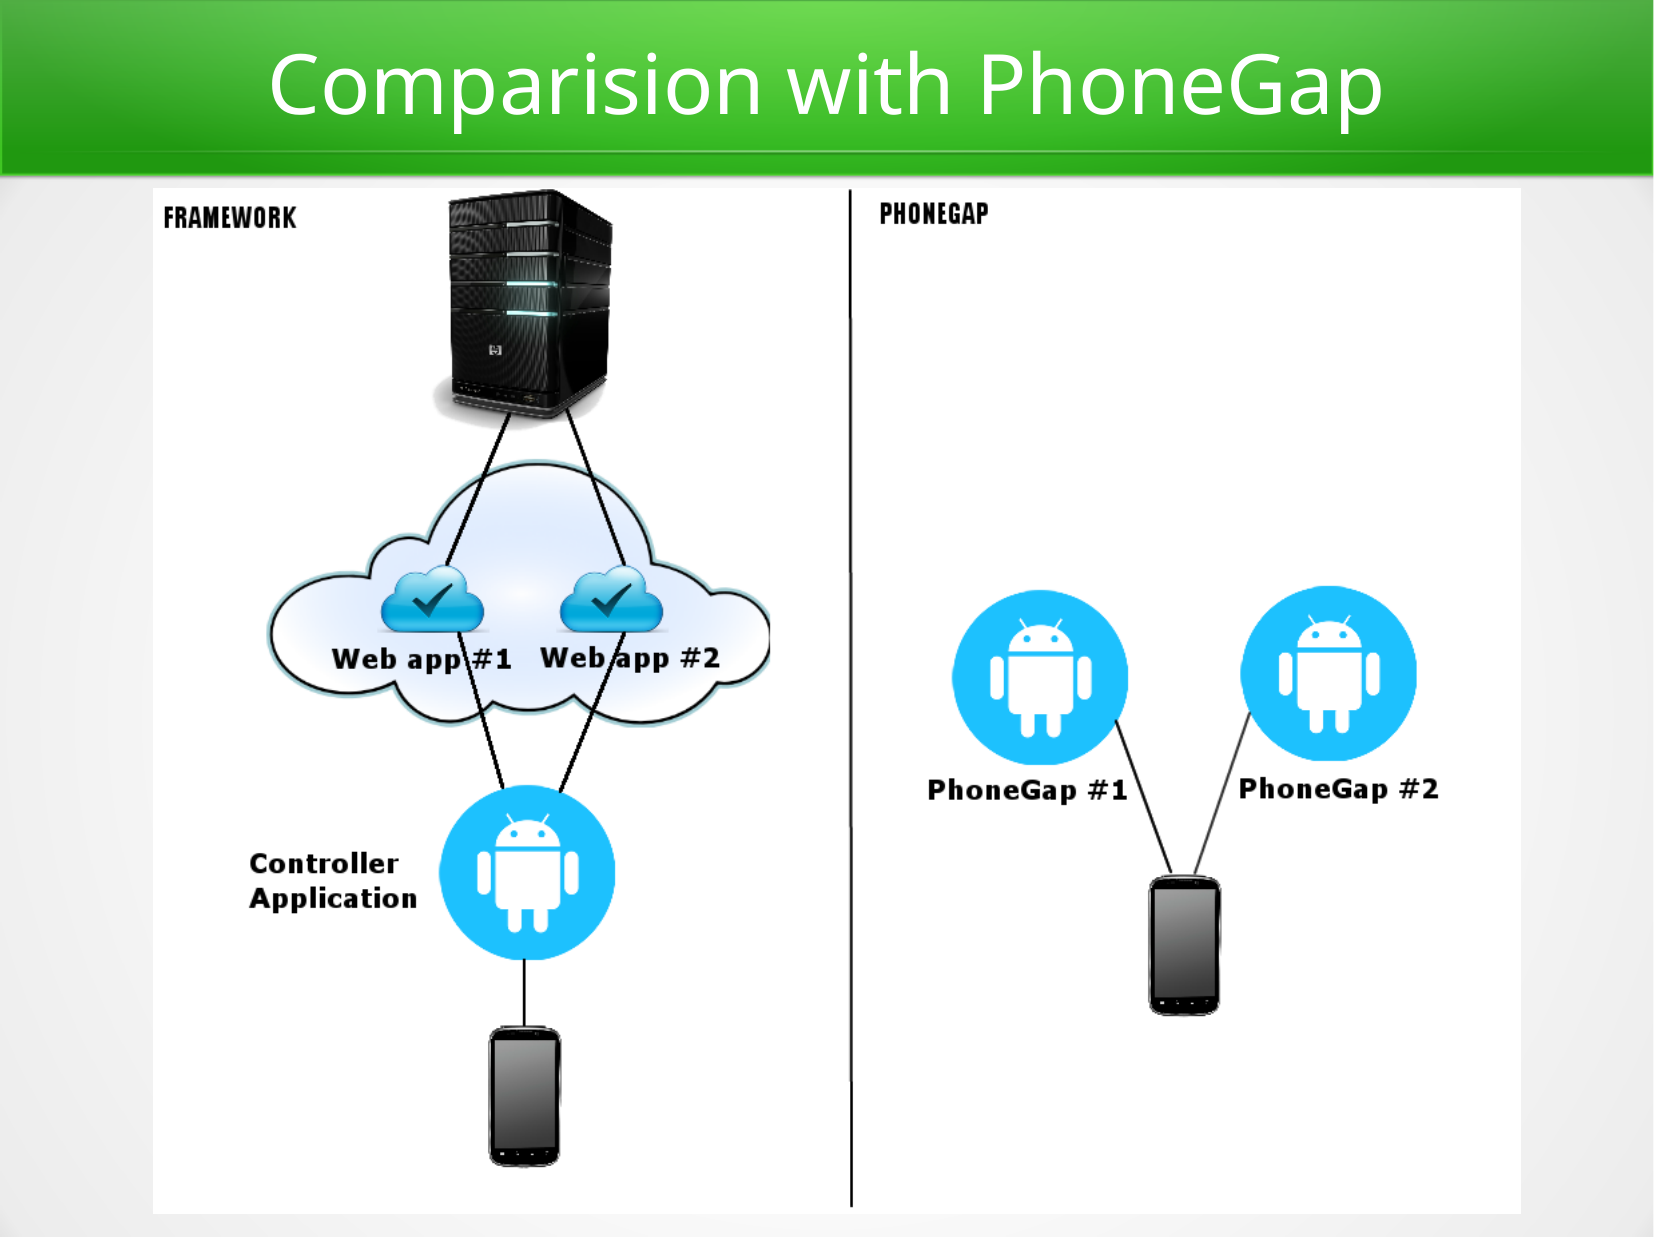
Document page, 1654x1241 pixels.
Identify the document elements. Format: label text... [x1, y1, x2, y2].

picture [0, 0, 1654, 1237]
title Comparision with PhoneGap [82, 0, 1571, 191]
